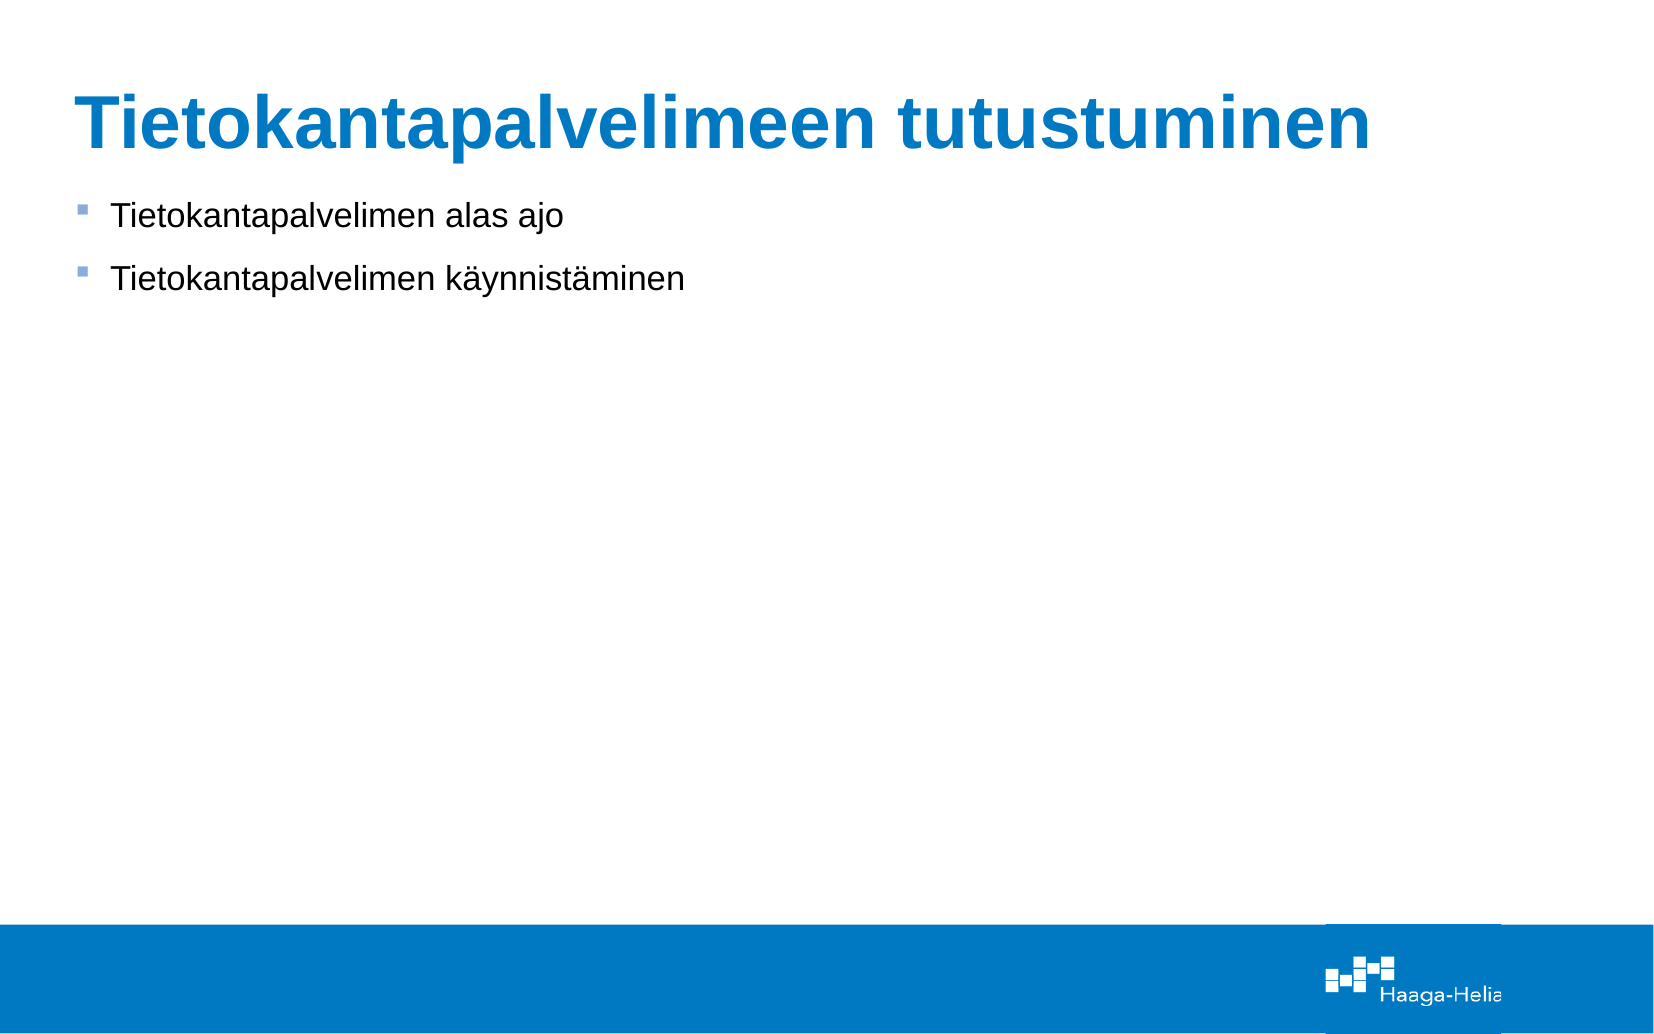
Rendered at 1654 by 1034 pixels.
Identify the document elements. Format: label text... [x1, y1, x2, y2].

list Tietokantapalvelimen alas ajo Tietokantapalvelimen käynnistäminen [74, 188, 1584, 910]
title Tietokantapalvelimeen tutustuminen [74, 82, 1584, 178]
picture [1325, 924, 1502, 1034]
